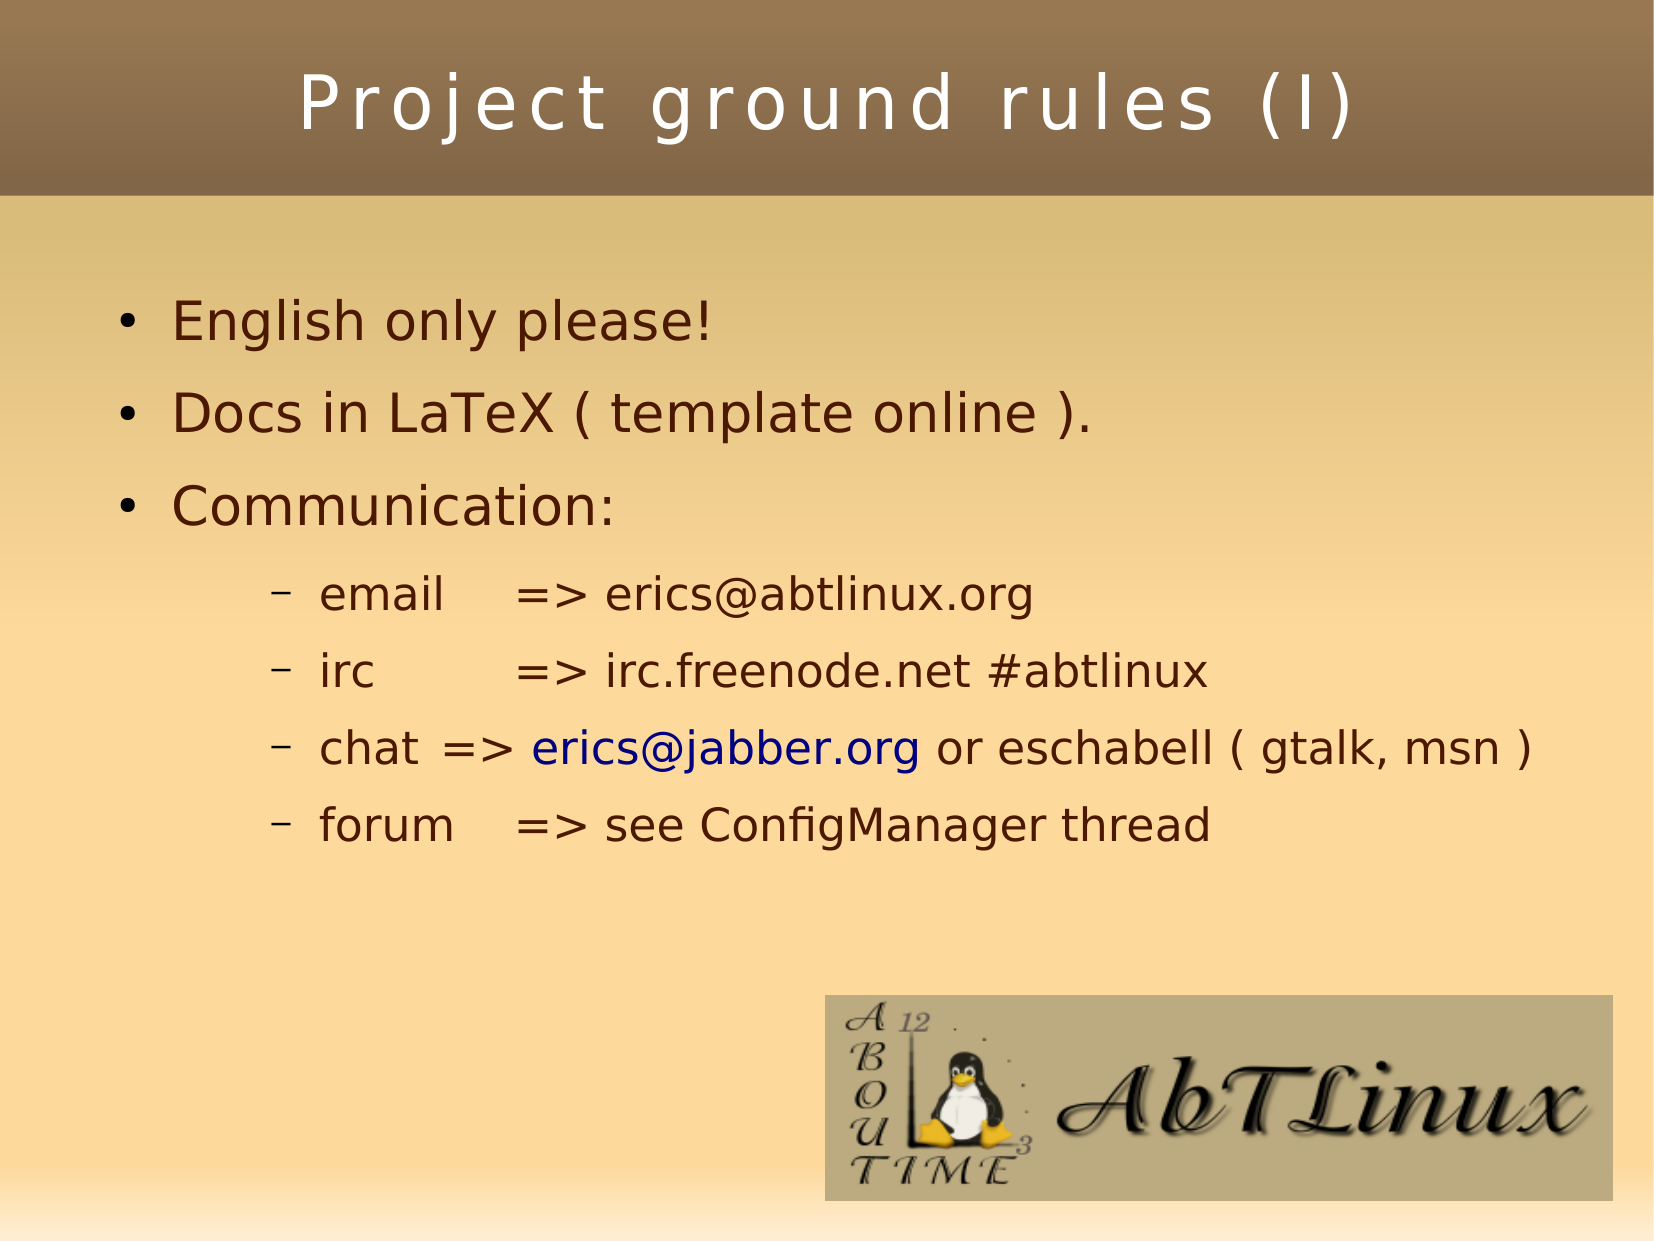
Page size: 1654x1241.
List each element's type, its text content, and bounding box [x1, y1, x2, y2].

list English only please! Docs in LaTeX ( template online ). Communication: email => erics@abtlinux.org irc => irc.freenode.net #abtlinux chat => erics@jabber.org or eschabell ( gtalk, msn ) forum => see ConfigManager thread [82, 290, 1571, 1109]
picture [0, 0, 1654, 1241]
title Project ground rules (I) [59, 29, 1595, 178]
